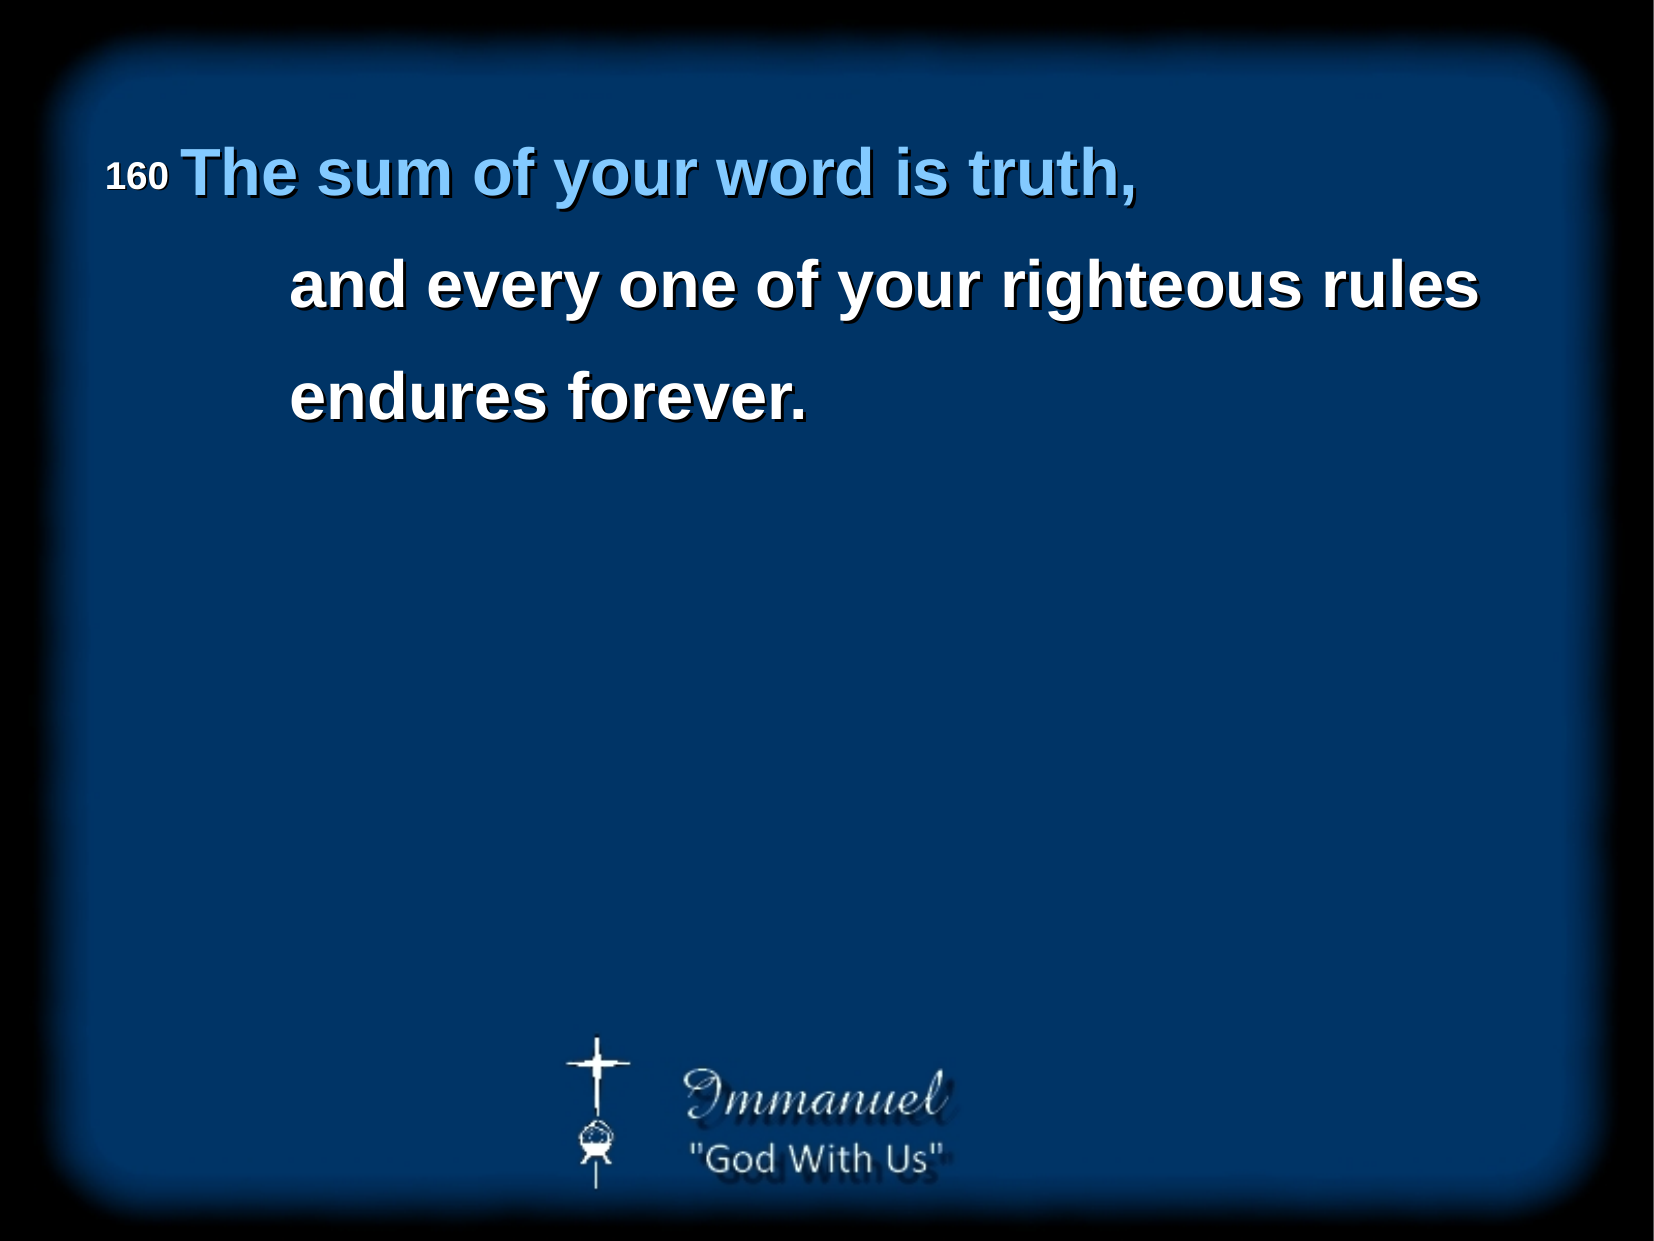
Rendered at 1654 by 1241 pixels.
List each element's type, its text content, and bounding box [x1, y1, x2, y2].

picture [0, 0, 1654, 1241]
text_box 160 The sum of your word is truth, and every one of your righteous rules endures forever. [90, 90, 1591, 402]
